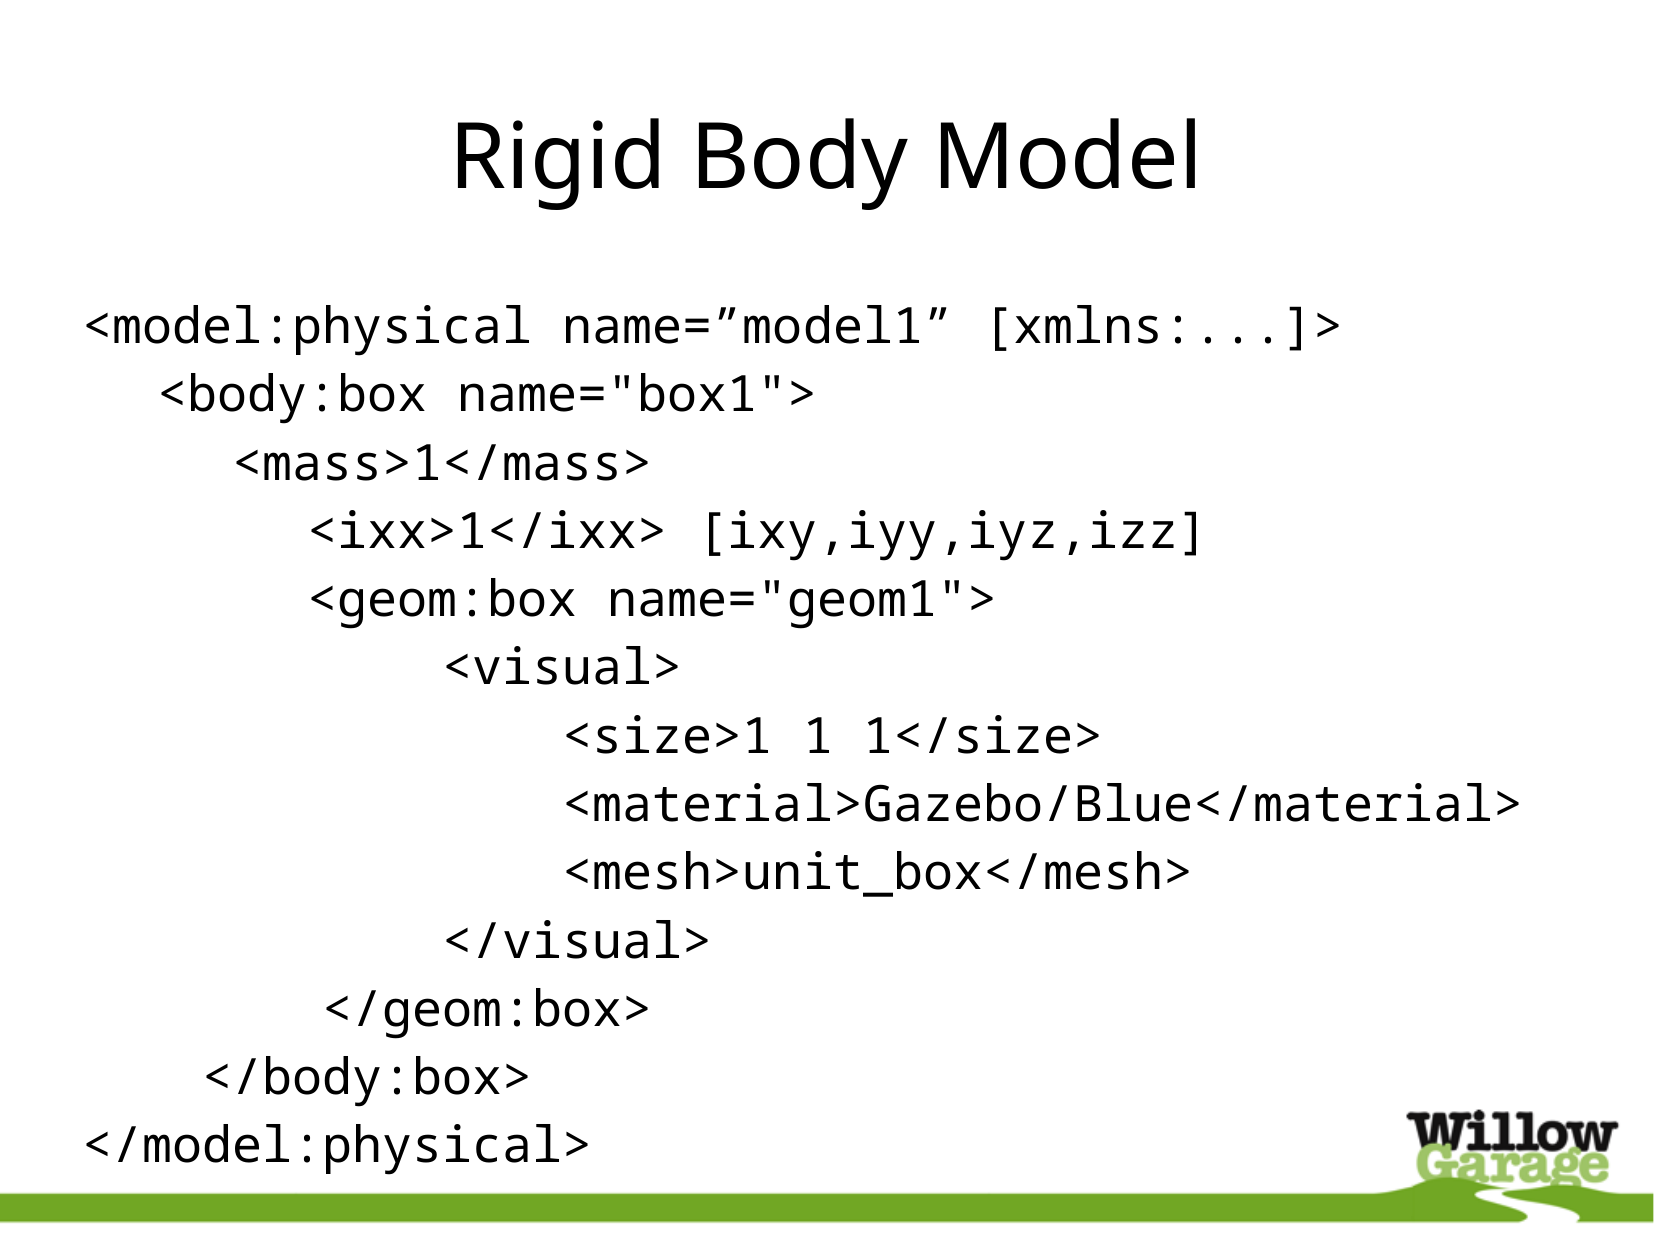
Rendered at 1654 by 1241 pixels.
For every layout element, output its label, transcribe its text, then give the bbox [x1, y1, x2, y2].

list <model:physical name=”model1” [xmlns:...]> <body:box name="box1"> <mass>1</mass> <ixx>1</ixx> [ixy,iyy,iyz,izz] <geom:box name="geom1"> <visual> <size>1 1 1</size> <material>Gazebo/Blue</material> <mesh>unit_box</mesh> </visual> </geom:box> </body:box> </model:physical> **ROS provides URDF parser [82, 290, 1571, 1109]
title Rigid Body Model [82, 49, 1571, 257]
picture [0, 0, 1654, 1241]
text_box <number> [0, 1125, 154, 1201]
